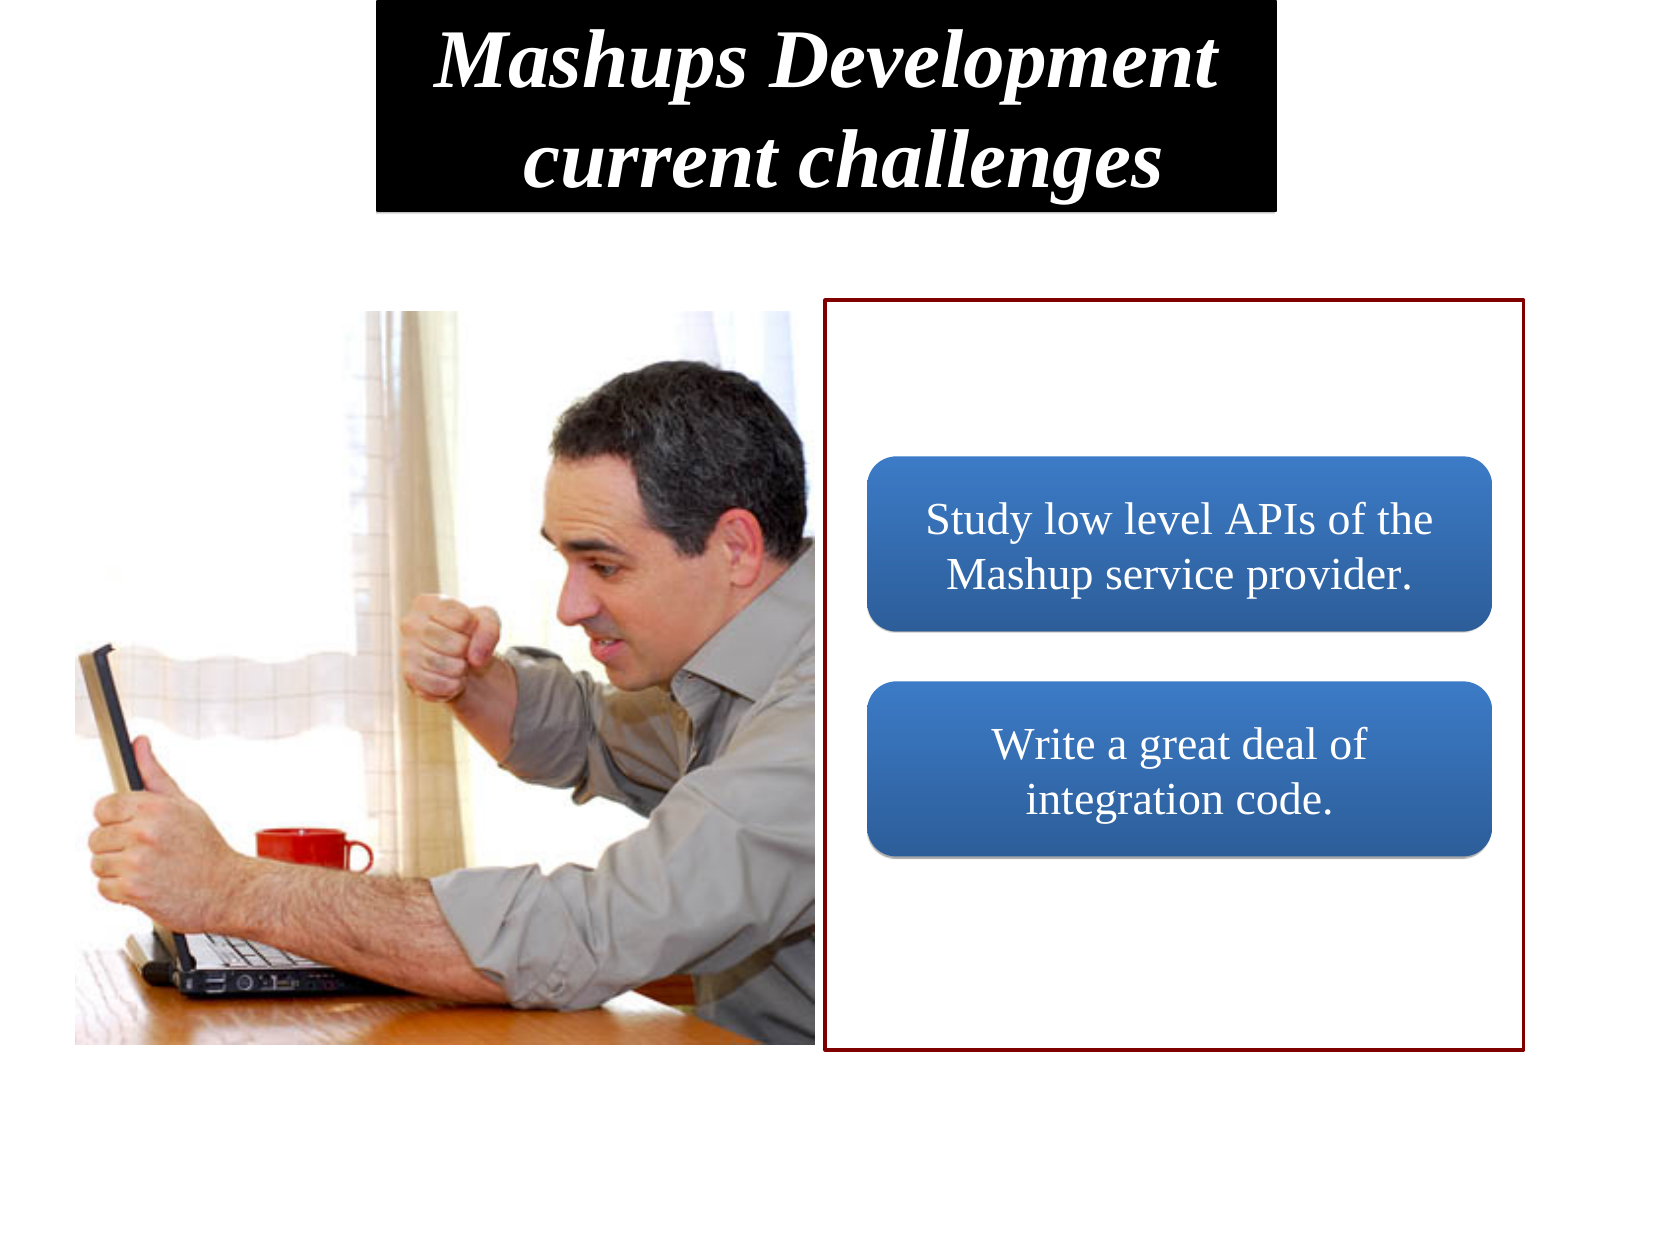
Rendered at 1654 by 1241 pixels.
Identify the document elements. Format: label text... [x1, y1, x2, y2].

picture [75, 311, 815, 1045]
text_box Write a great deal of integration code. [867, 681, 1493, 857]
title Mashups Development current challenges [376, 0, 1277, 212]
text_box Study low level APIs of the Mashup service provider. [867, 456, 1493, 632]
